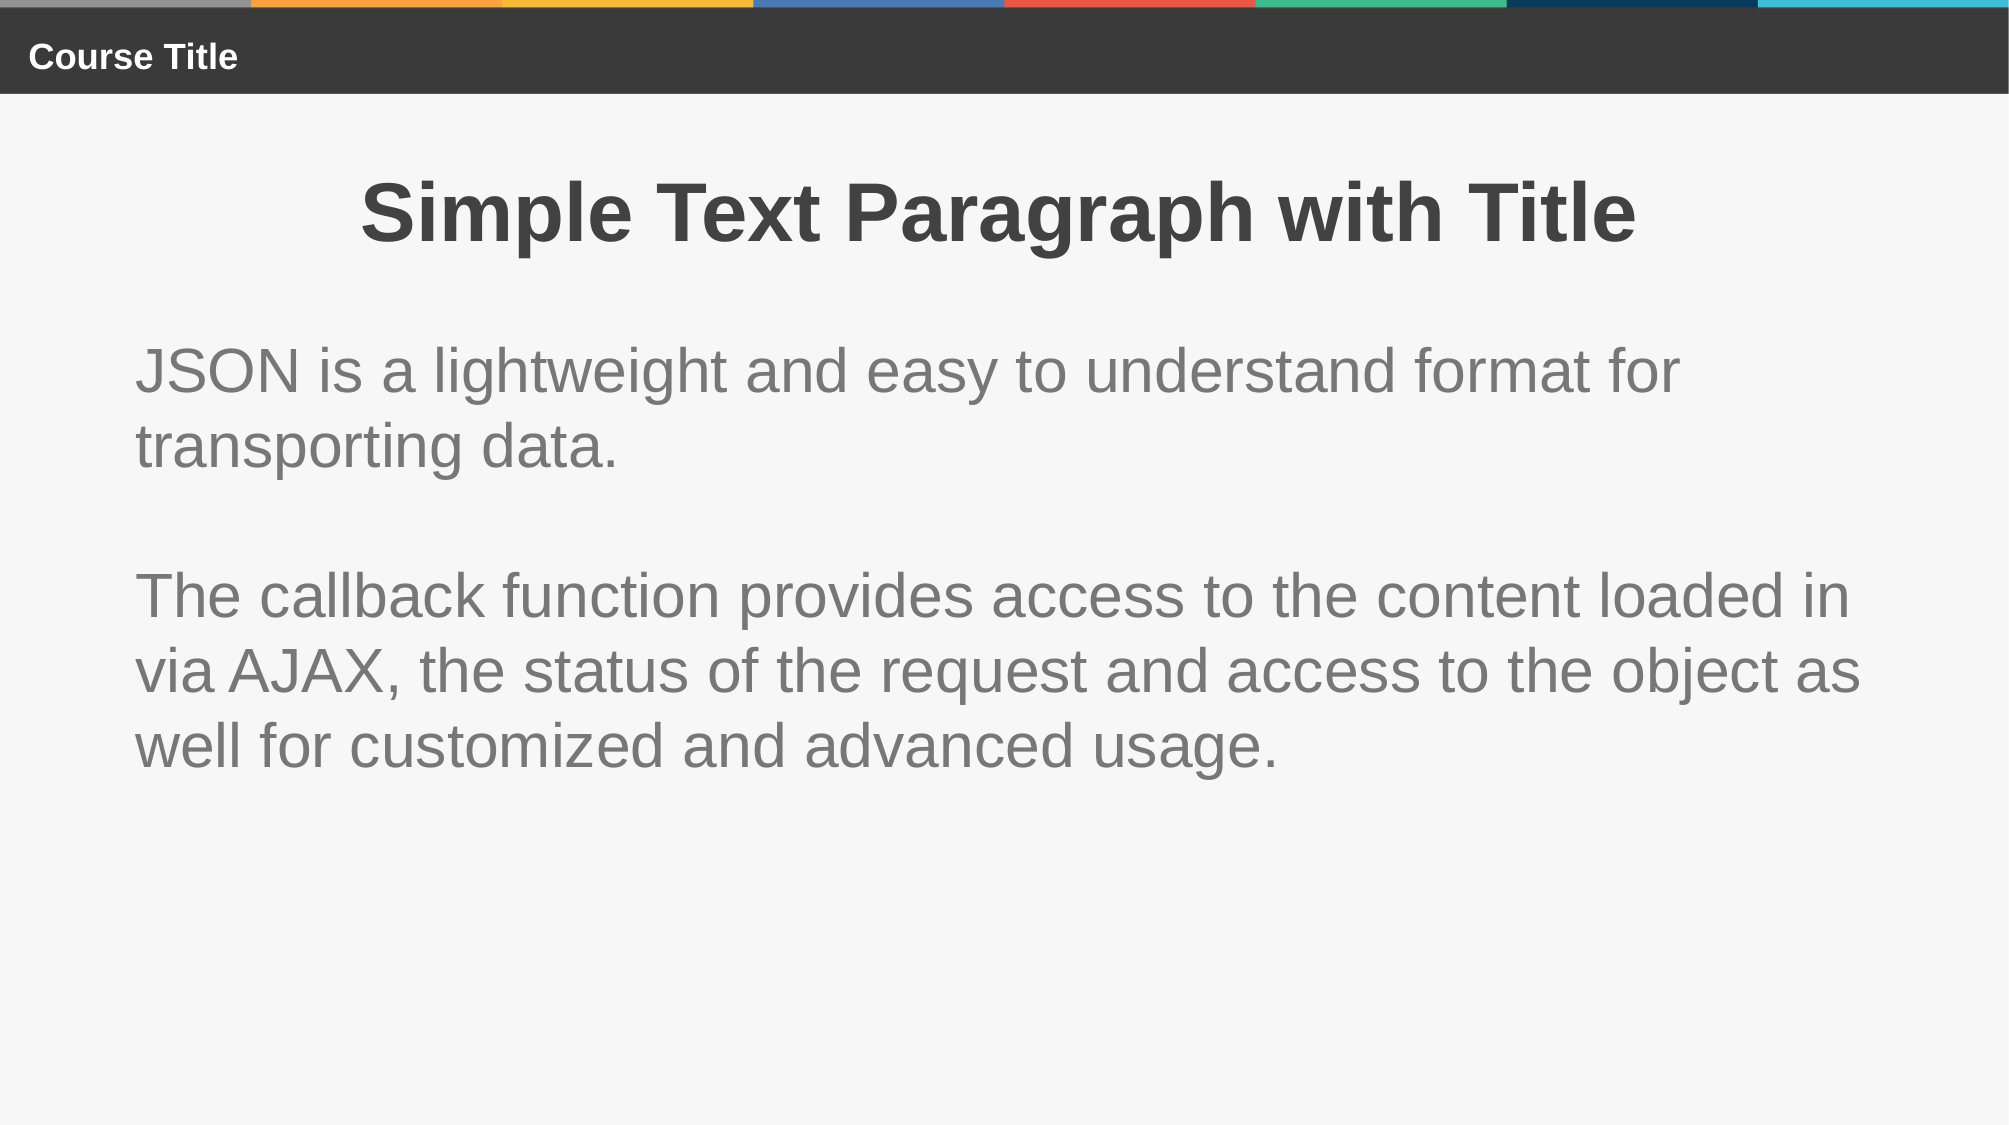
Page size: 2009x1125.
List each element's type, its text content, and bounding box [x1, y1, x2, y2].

text_box Simple Text Paragraph with Title [0, 140, 2000, 277]
text_box JSON is a lightweight and easy to understand format for transporting data. The callback function provides access to the content loaded in via AJAX, the status of the request and access to the object as well for customized and advanced usage. [120, 322, 1933, 788]
text_box Course Title [13, 26, 254, 85]
picture [0, 0, 2009, 1125]
